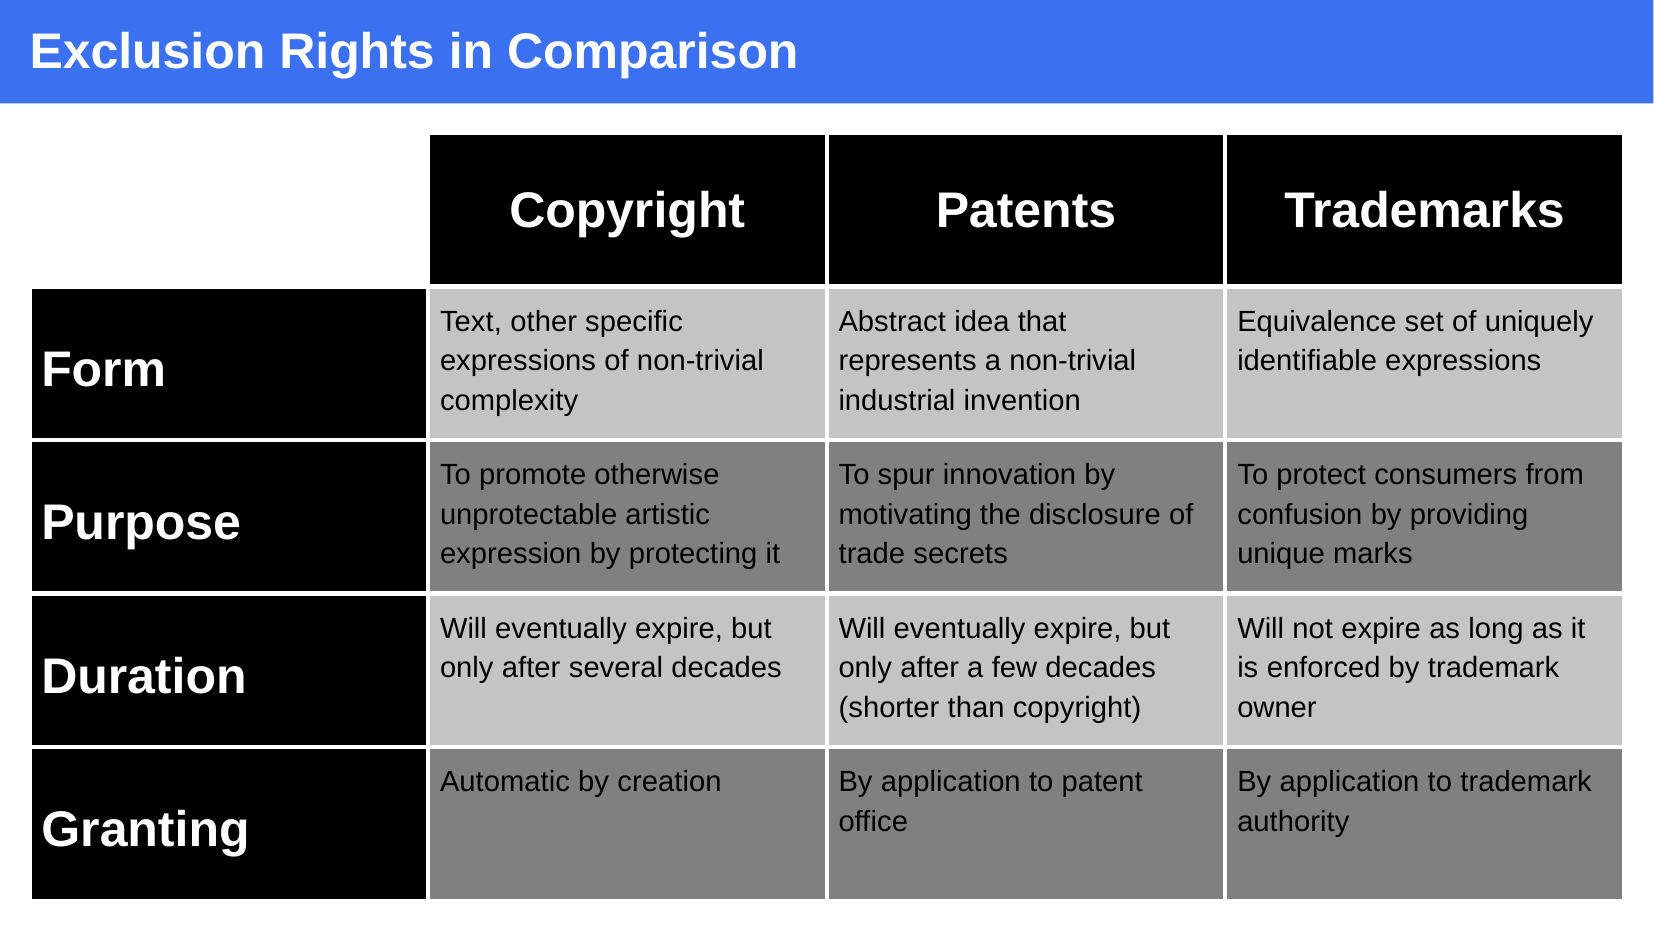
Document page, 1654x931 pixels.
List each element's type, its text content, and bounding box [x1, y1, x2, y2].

table_header Copyright [430, 135, 825, 284]
table_cell Will not expire as long as it is enforced by trademark owner [1227, 596, 1622, 745]
table_cell Purpose [32, 442, 426, 591]
table_header [32, 135, 426, 284]
table_cell Granting [32, 749, 426, 899]
table_cell To spur innovation by motivating the disclosure of trade secrets [829, 442, 1223, 591]
table_cell By application to trademark authority [1227, 749, 1622, 899]
table_cell Automatic by creation [430, 749, 825, 899]
table_cell Form [32, 289, 426, 438]
table_cell Will eventually expire, but only after several decades [430, 596, 825, 745]
table_cell To protect consumers from confusion by providing unique marks [1227, 442, 1622, 591]
table_cell Text, other specific expressions of non-trivial complexity [430, 289, 825, 438]
table_header Patents [829, 135, 1223, 284]
title Exclusion Rights in Comparison [0, 0, 1654, 104]
table_cell Abstract idea that represents a non-trivial industrial invention [829, 289, 1223, 438]
table_cell To promote otherwise unprotectable artistic expression by protecting it [430, 442, 825, 591]
table_cell By application to patent office [829, 749, 1223, 899]
table_cell Will eventually expire, but only after a few decades (shorter than copyright) [829, 596, 1223, 745]
table_cell Duration [32, 596, 426, 745]
table_header Trademarks [1227, 135, 1622, 284]
table_cell Equivalence set of uniquely identifiable expressions [1227, 289, 1622, 438]
